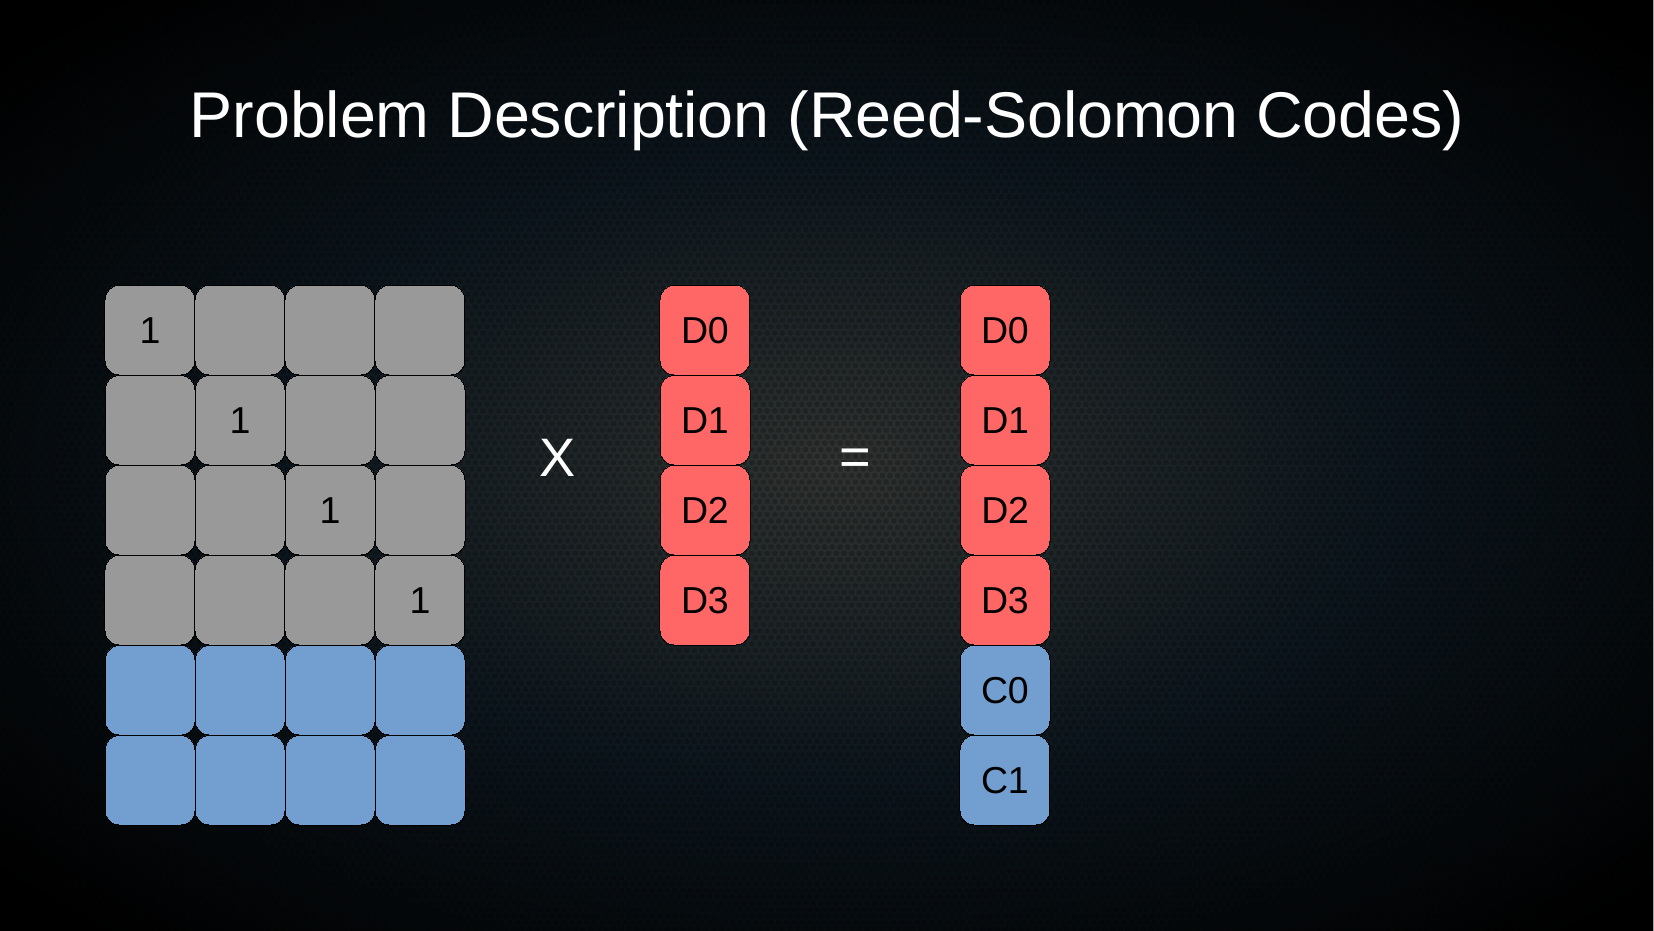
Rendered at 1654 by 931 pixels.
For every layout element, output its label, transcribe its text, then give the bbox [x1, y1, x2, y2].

text_box = [825, 419, 931, 496]
text_box 1 [285, 465, 375, 555]
text_box 1 [104, 285, 195, 375]
text_box C0 [960, 645, 1051, 735]
text_box X [525, 420, 631, 496]
text_box 1 [195, 375, 285, 465]
text_box D3 [960, 555, 1051, 646]
text_box D3 [659, 555, 751, 646]
text_box [104, 375, 466, 826]
text_box D0 [960, 285, 1051, 375]
title Problem Description (Reed-Solomon Codes) [82, 37, 1571, 193]
text_box D1 [660, 375, 751, 465]
picture [0, 0, 1654, 931]
text_box D1 [960, 375, 1051, 465]
text_box D0 [659, 285, 751, 375]
text_box 1 [374, 555, 466, 645]
text_box [194, 285, 466, 555]
text_box D2 [660, 465, 751, 555]
text_box D2 [960, 465, 1051, 555]
text_box C1 [959, 735, 1051, 826]
